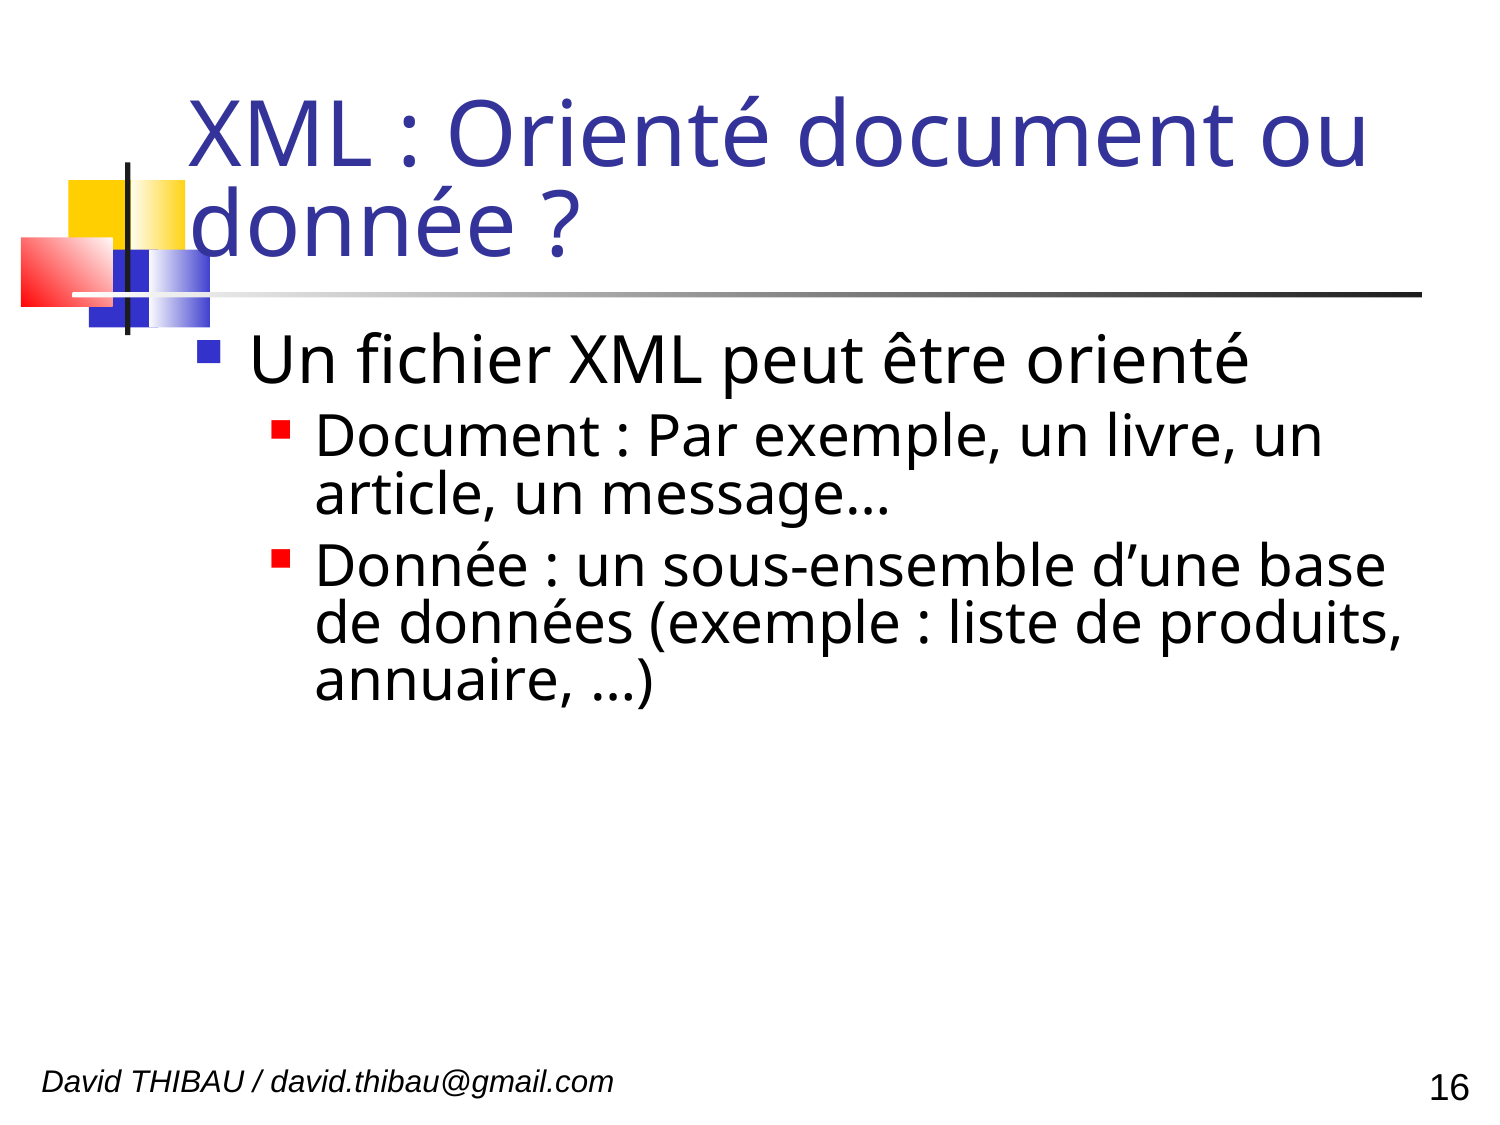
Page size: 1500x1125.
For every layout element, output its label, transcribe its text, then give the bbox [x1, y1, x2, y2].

list Un fichier XML peut être orienté Document : Par exemple, un livre, un article, un message… Donnée : un sous-ensemble d’une base de données (exemple : liste de produits, annuaire, …) [193, 330, 1469, 1047]
title XML : Orienté document ou donnée ? [188, 94, 1467, 275]
